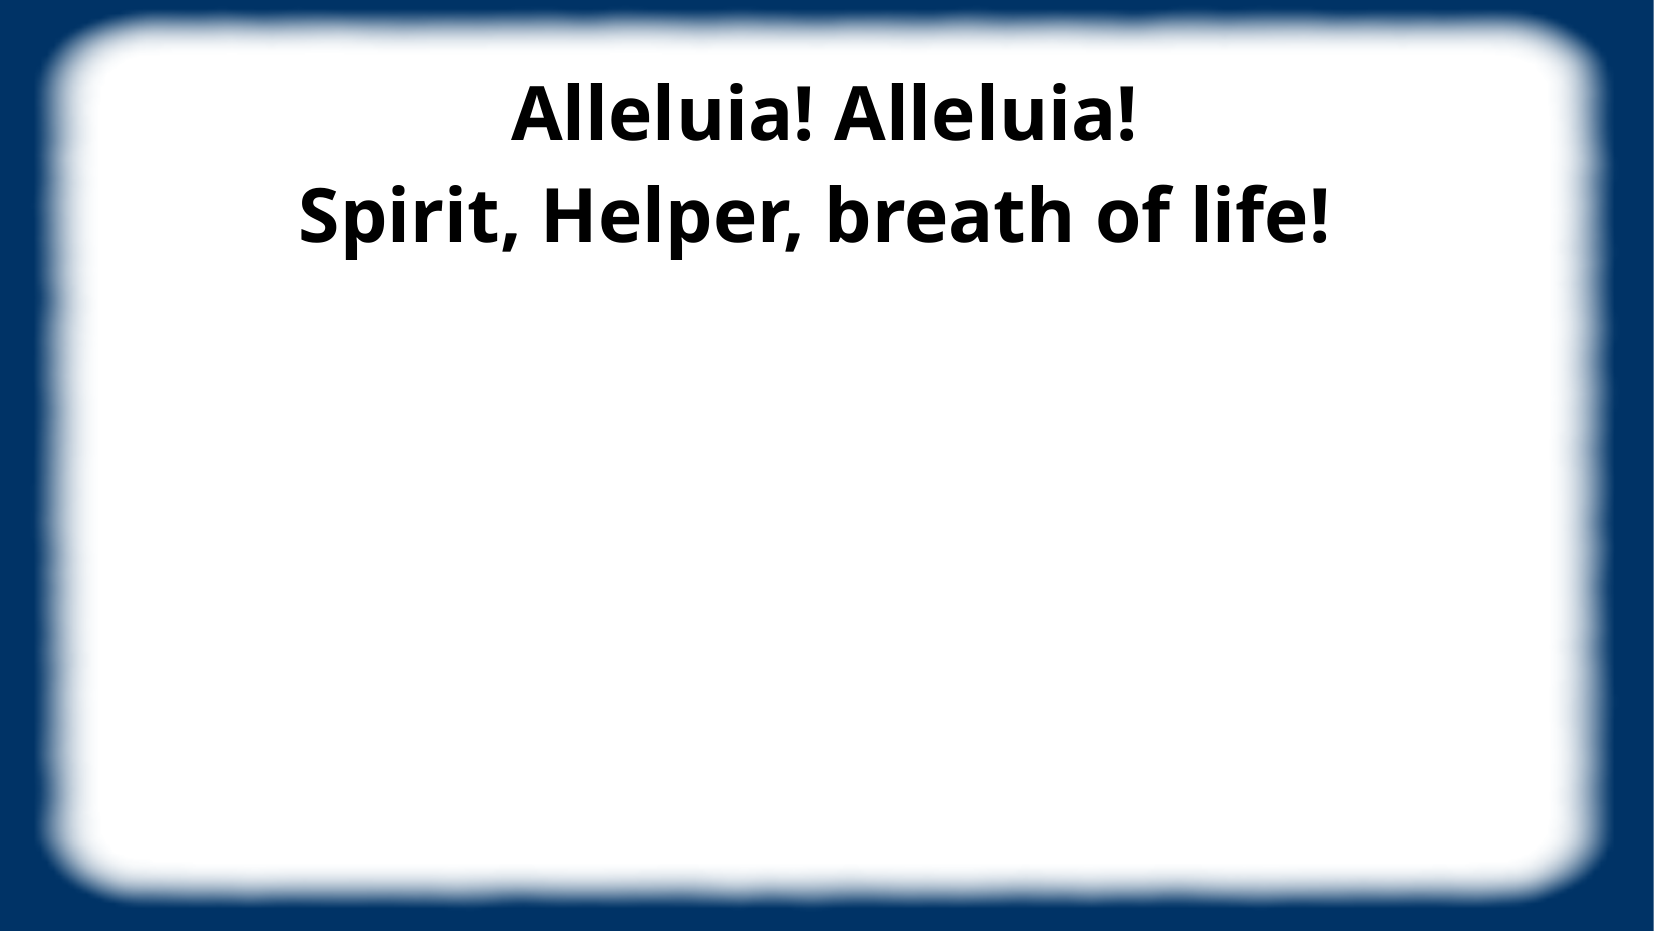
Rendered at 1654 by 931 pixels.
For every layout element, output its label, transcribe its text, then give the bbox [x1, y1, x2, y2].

text_box Alleluia! Alleluia! Spirit, Helper, breath of life! [120, 52, 1531, 268]
picture [0, 0, 1654, 931]
